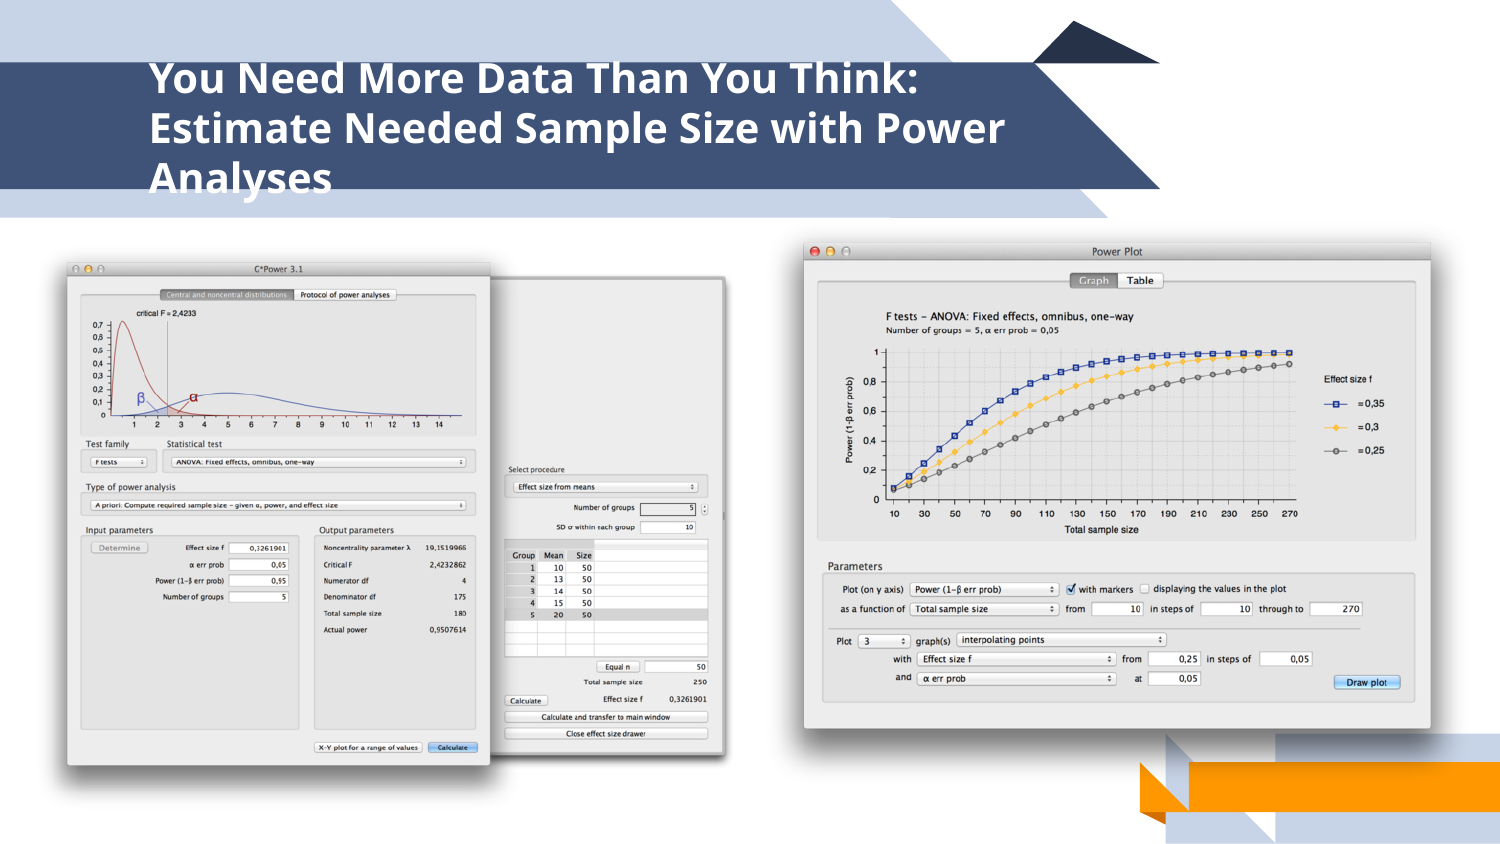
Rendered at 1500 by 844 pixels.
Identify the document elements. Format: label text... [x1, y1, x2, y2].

picture [31, 240, 735, 814]
title You Need More Data Than You Think: Estimate Needed Sample Size with Power Analyses [133, 64, 1052, 190]
picture [759, 215, 1475, 790]
